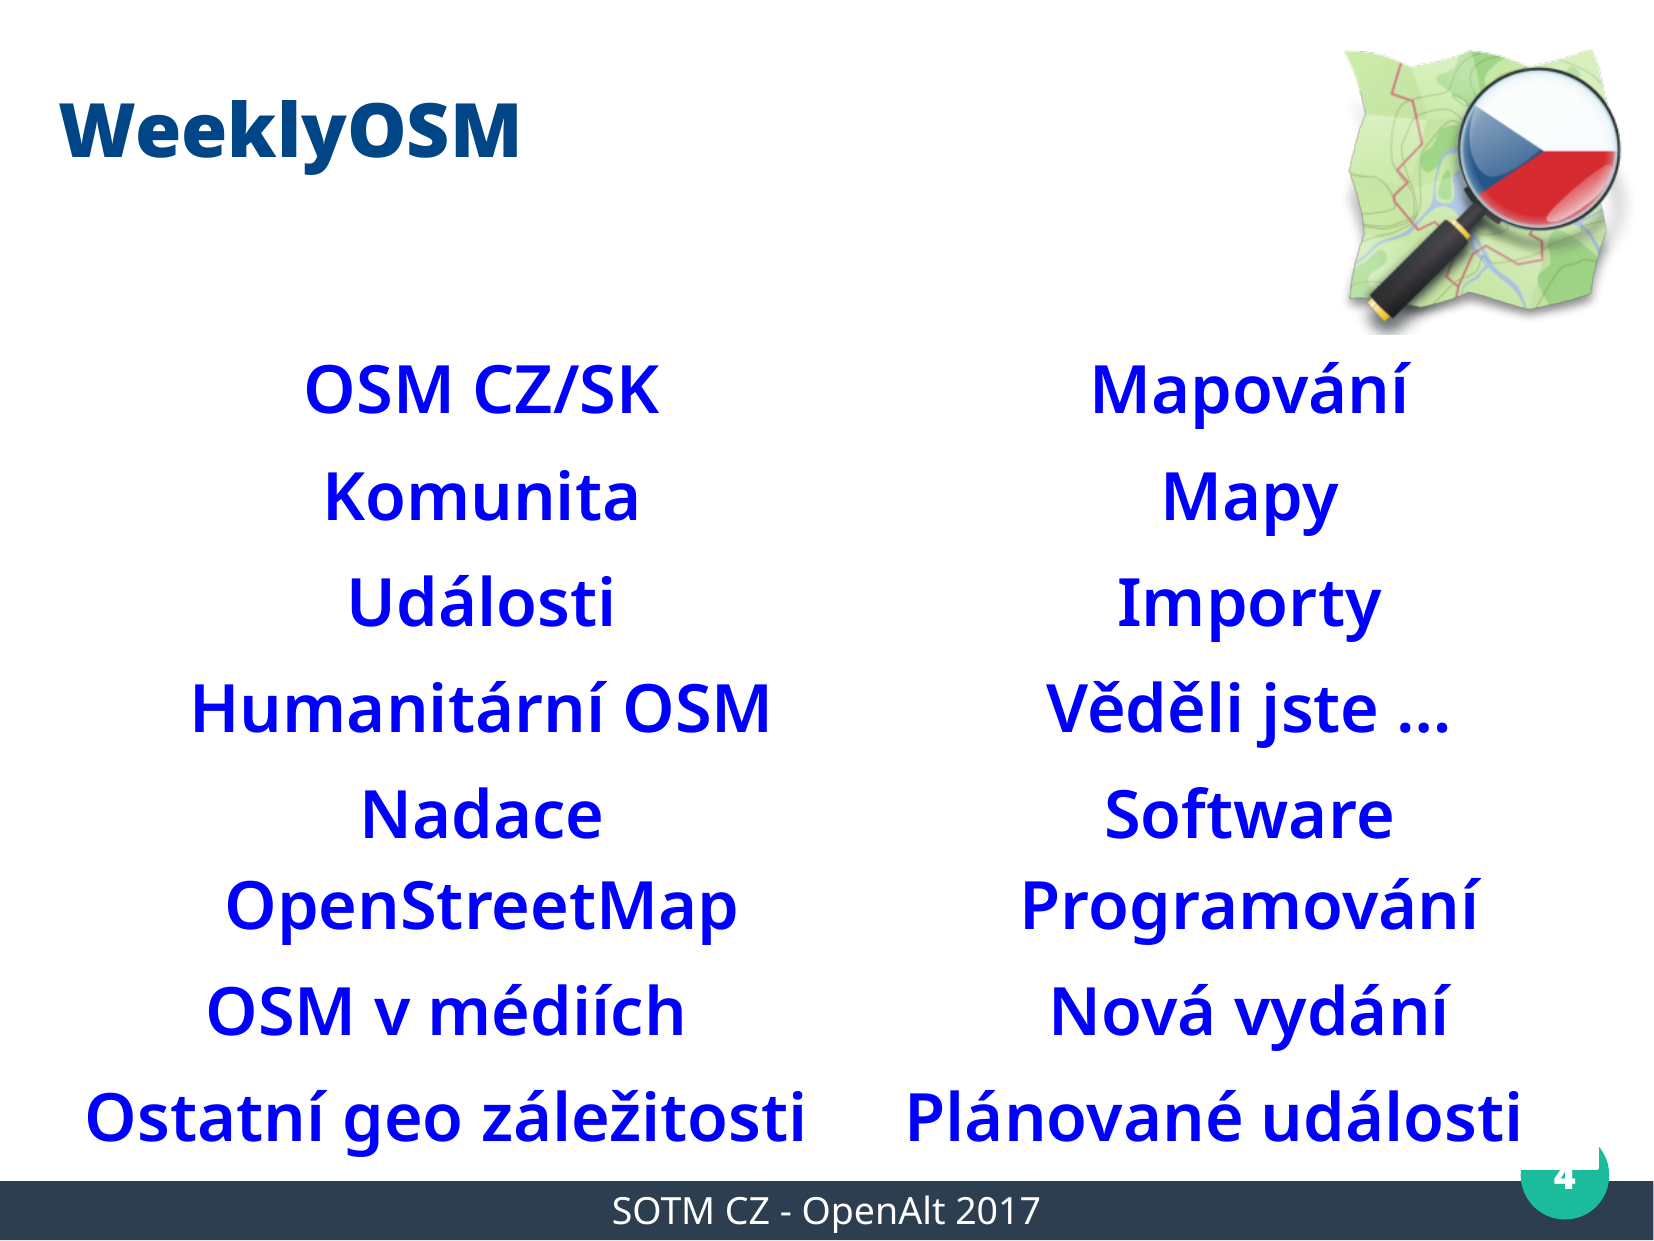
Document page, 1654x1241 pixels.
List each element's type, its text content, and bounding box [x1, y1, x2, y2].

table_header OSM CZ/SK [63, 336, 830, 441]
table_cell Software Programování [831, 761, 1598, 957]
table_cell Plánované události [831, 1064, 1598, 1169]
table_cell Nadace OpenStreetMap [63, 761, 830, 957]
table_cell Ostatní geo záležitosti [63, 1064, 830, 1169]
table_header Mapování [831, 336, 1598, 441]
table_cell Humanitární OSM [63, 655, 830, 760]
table_cell Komunita [63, 442, 830, 547]
title WeeklyOSM [59, 49, 1347, 207]
picture [1334, 49, 1635, 350]
table_cell Události [63, 548, 830, 654]
table_cell OSM v médiích [63, 958, 830, 1063]
table_cell Importy [831, 548, 1598, 654]
table_cell Nová vydání [831, 958, 1598, 1063]
table_cell Věděli jste … [831, 655, 1598, 760]
table_cell Mapy [831, 442, 1598, 547]
